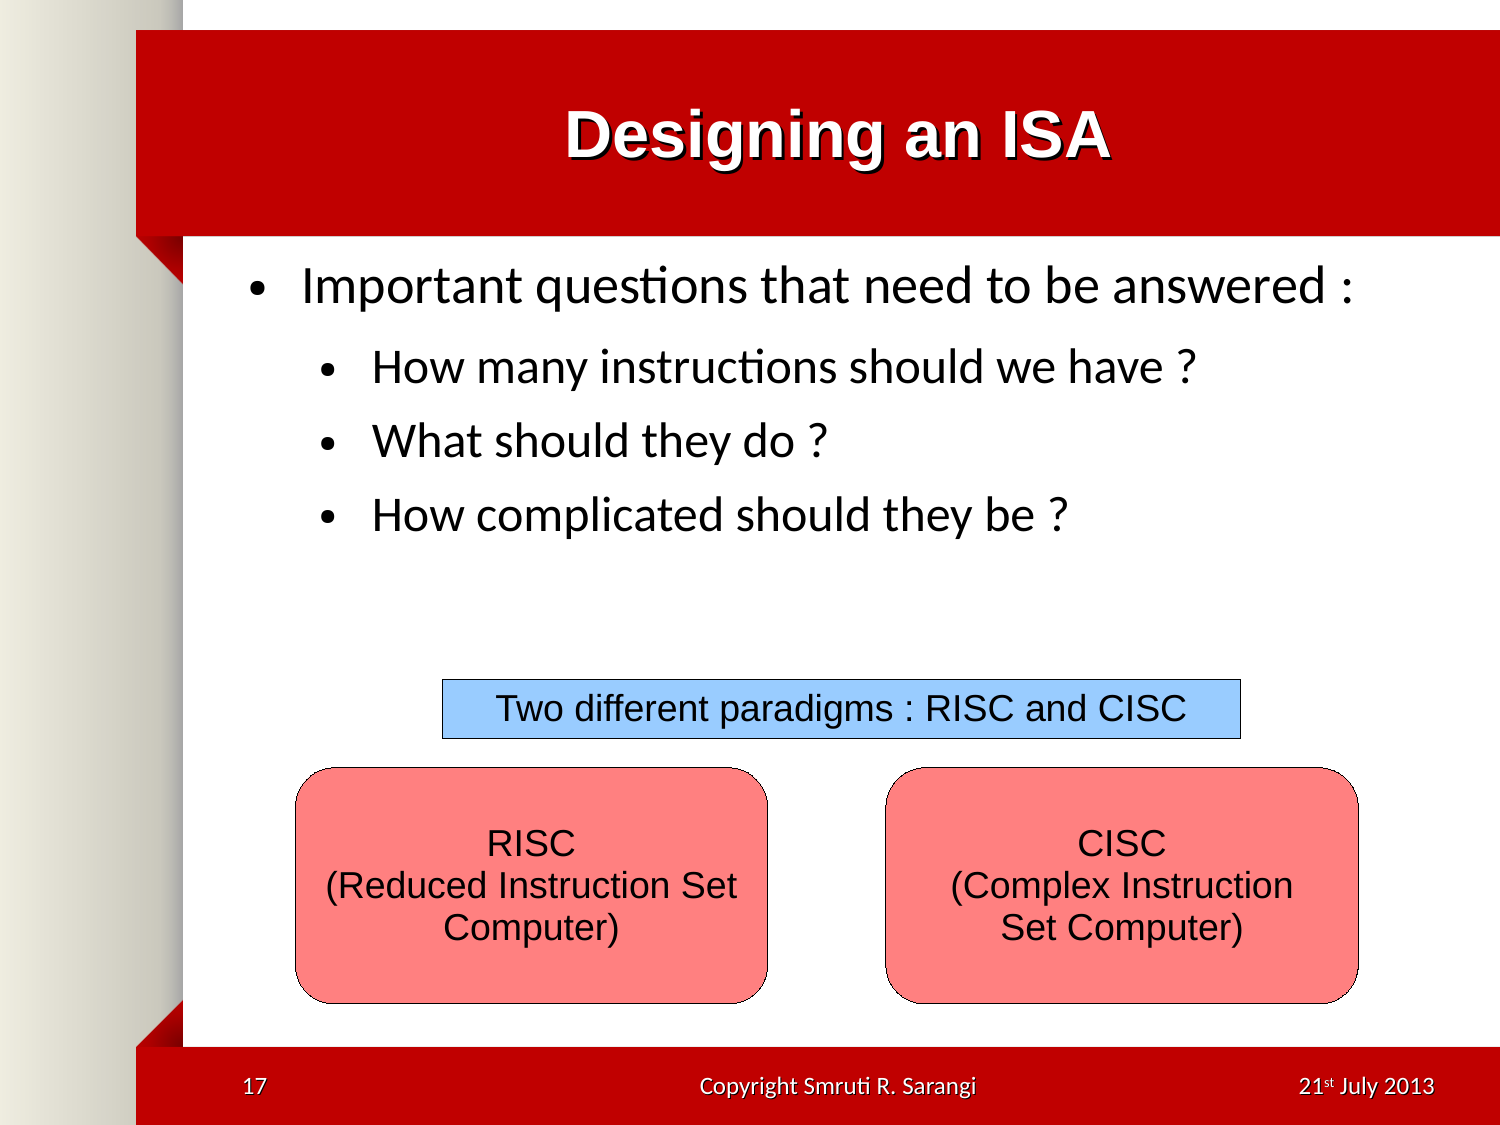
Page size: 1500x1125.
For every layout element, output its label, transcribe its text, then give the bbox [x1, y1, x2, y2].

list Important questions that need to be answered : How many instructions should we have ? What should they do ? How complicated should they be ? [230, 262, 1418, 650]
title Designing an ISA [230, 57, 1447, 211]
text_box RISC (Reduced Instruction Set Computer) [295, 767, 768, 1004]
picture [0, 0, 1500, 1125]
text_box Two different paradigms : RISC and CISC [442, 679, 1241, 739]
text_box CISC (Complex Instruction Set Computer) [885, 767, 1359, 1004]
